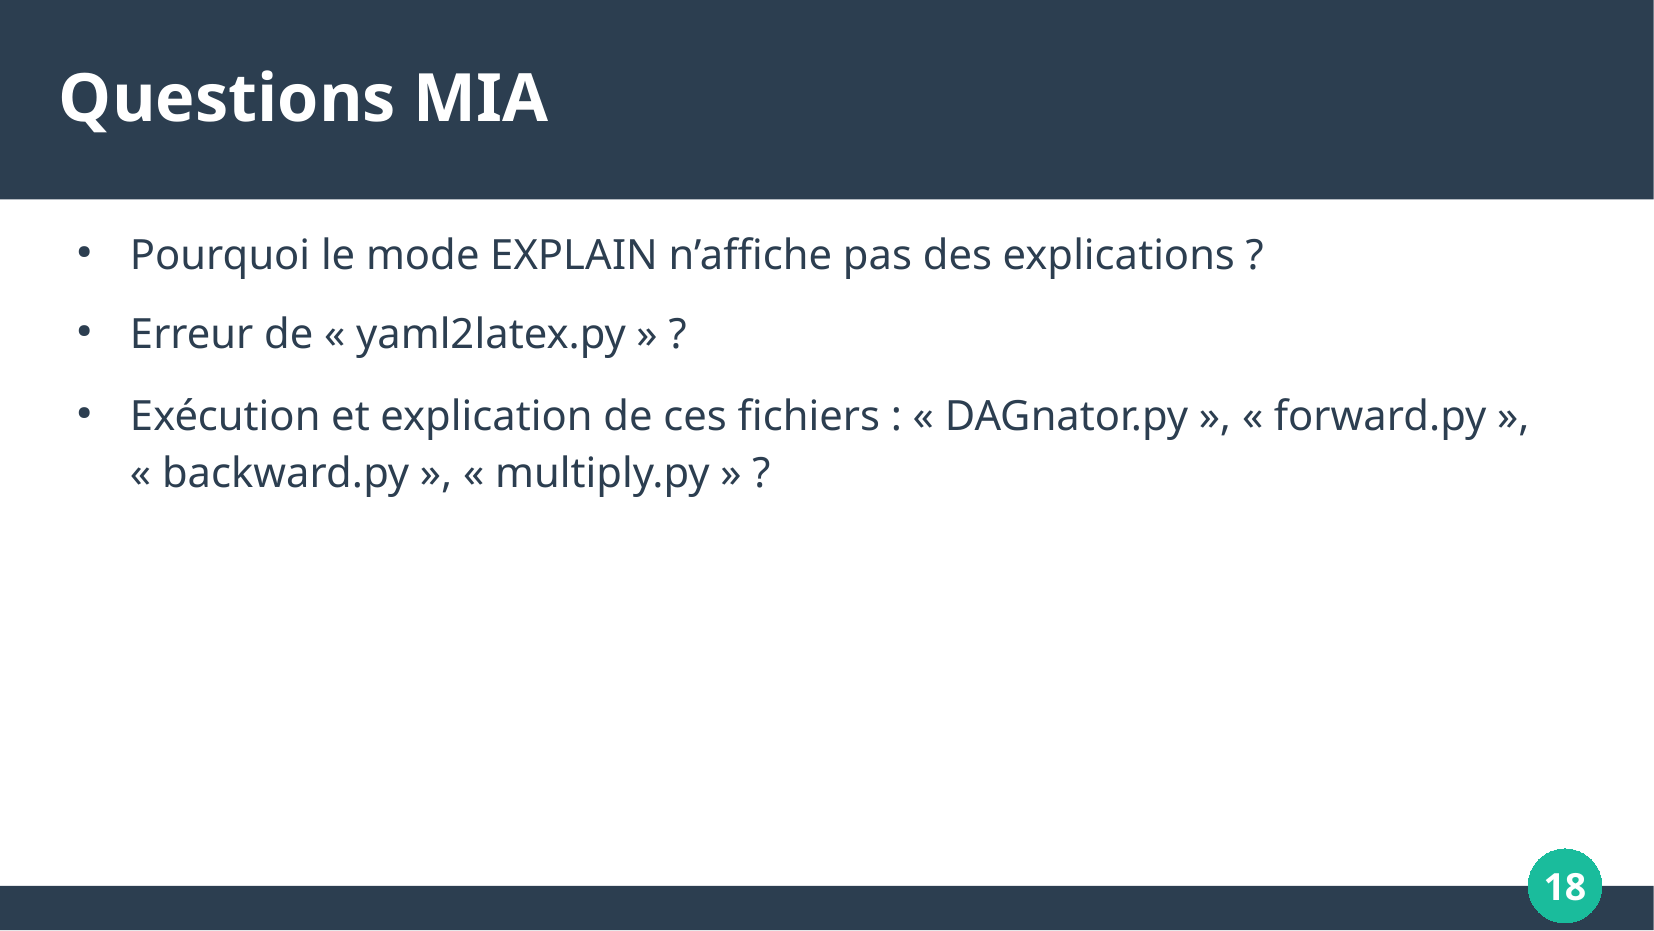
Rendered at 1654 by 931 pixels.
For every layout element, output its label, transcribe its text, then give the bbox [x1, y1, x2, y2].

list Pourquoi le mode EXPLAIN n’affiche pas des explications ? Erreur de « yaml2latex.py » ? Exécution et explication de ces fichiers : « DAGnator.py », « forward.py », « backward.py », « multiply.py » ? [59, 225, 1595, 858]
title Questions MIA [59, 37, 1595, 155]
